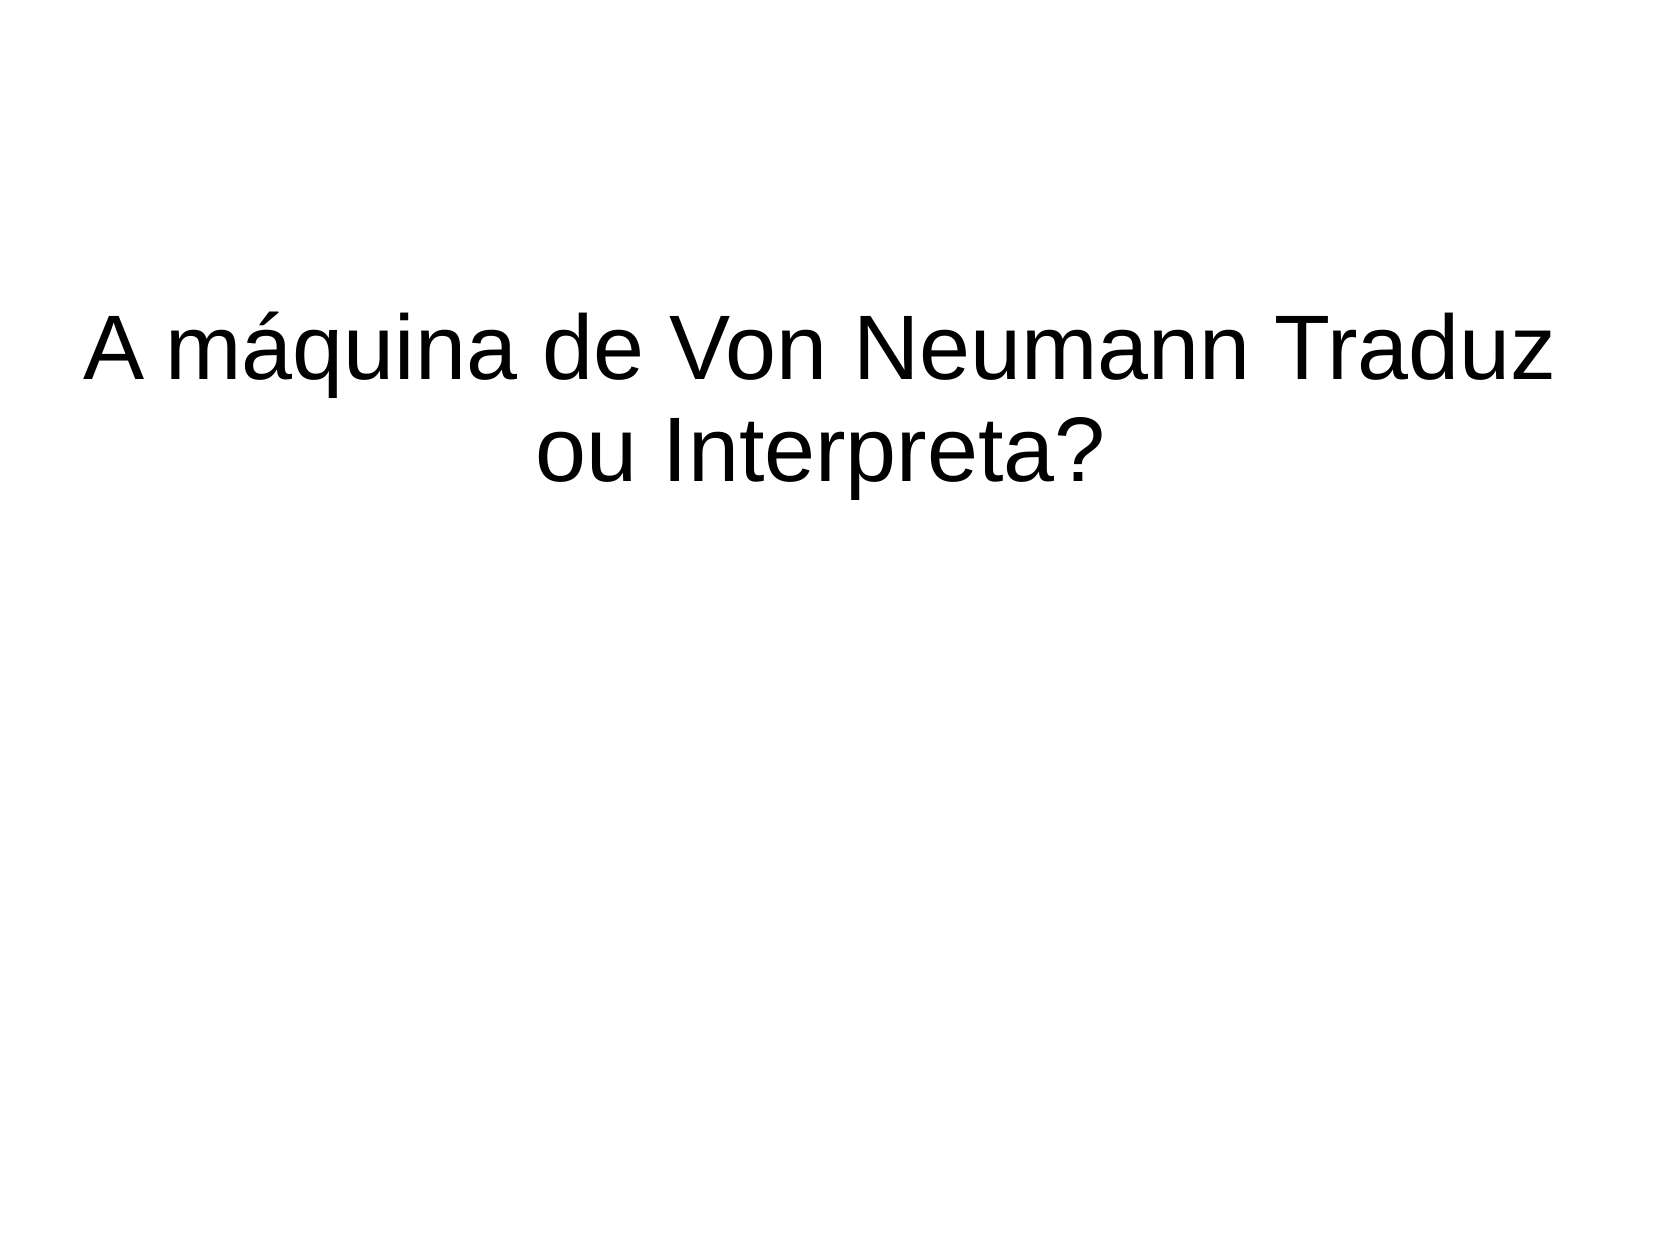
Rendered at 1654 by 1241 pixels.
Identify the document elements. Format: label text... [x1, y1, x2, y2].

title A máquina de Von Neumann Traduz ou Interpreta? [76, 295, 1565, 503]
